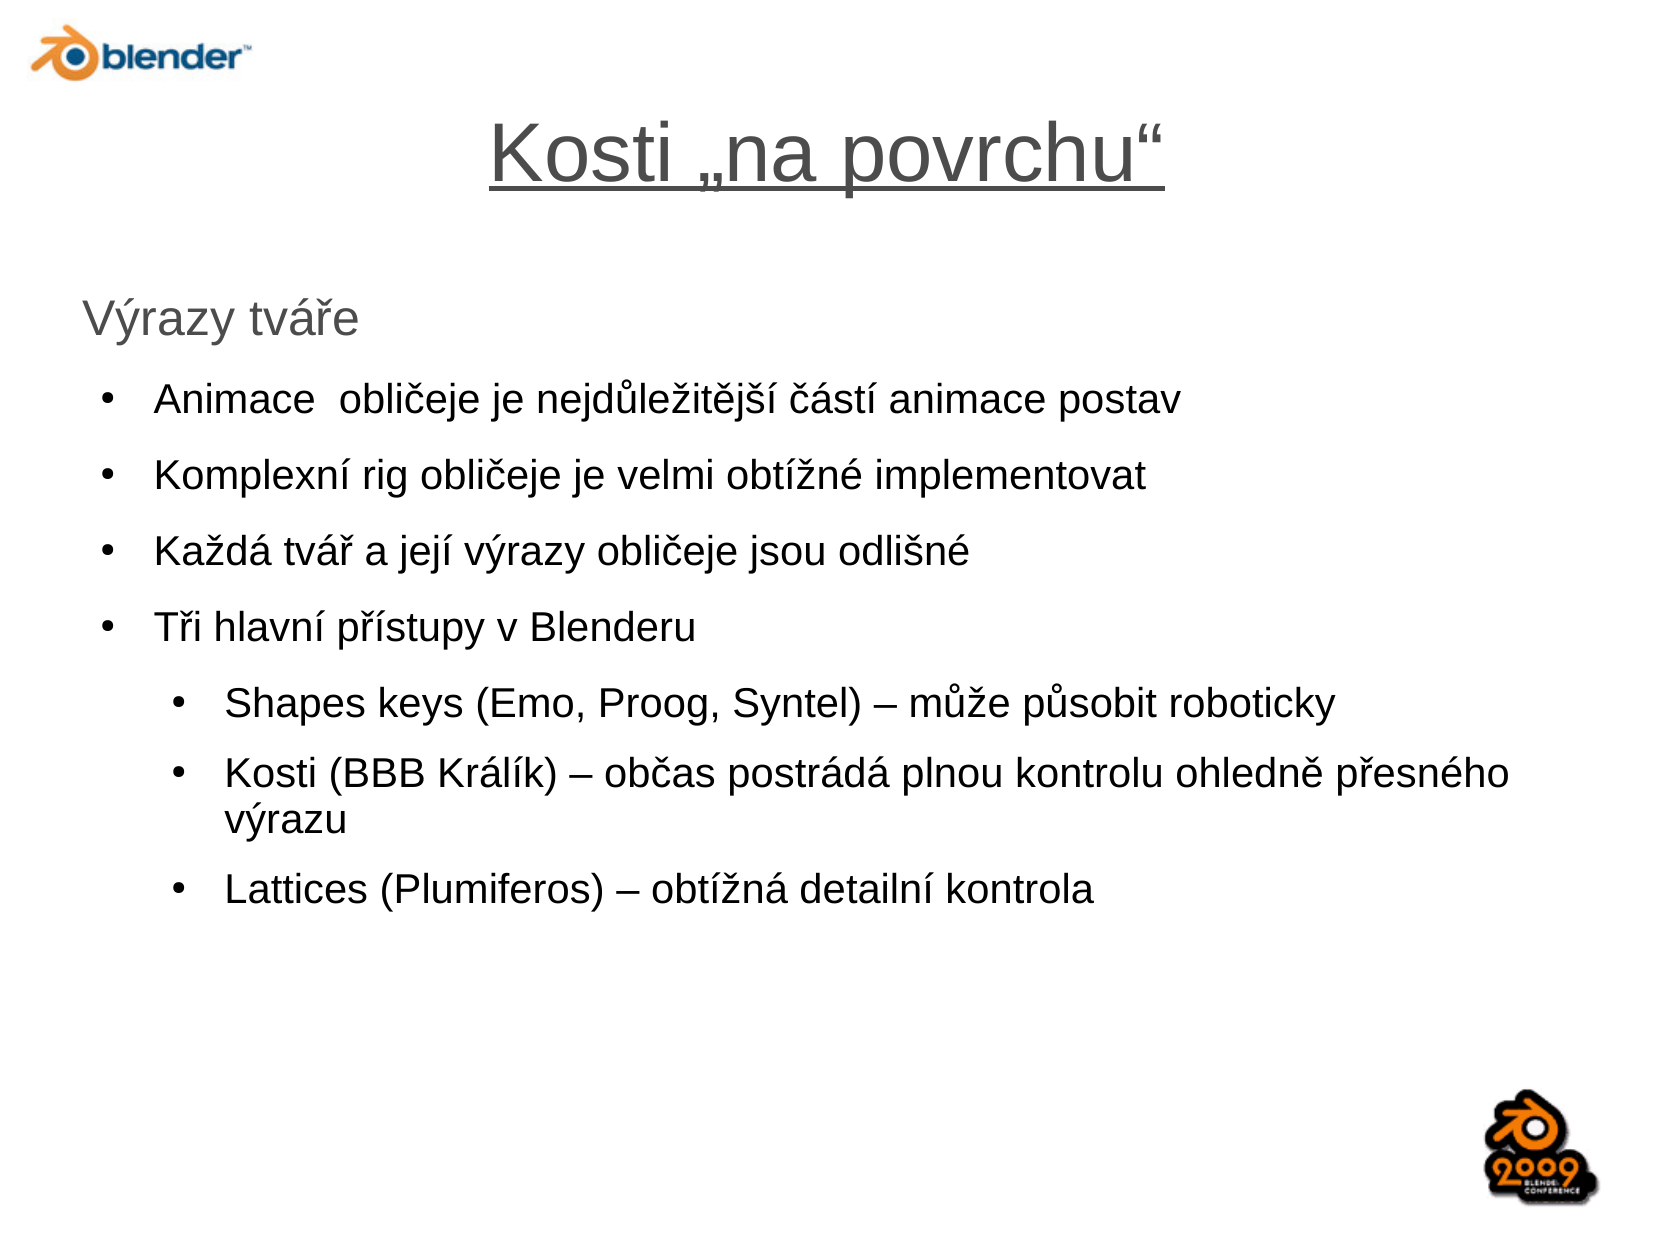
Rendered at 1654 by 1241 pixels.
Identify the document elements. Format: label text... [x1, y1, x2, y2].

title Kosti „na povrchu“ [82, 49, 1571, 257]
picture [15, 18, 266, 89]
list Výrazy tváře Animace obličeje je nejdůležitější částí animace postav Komplexní rig obličeje je velmi obtížné implementovat Každá tvář a její výrazy obličeje jsou odlišné Tři hlavní přístupy v Blenderu Shapes keys (Emo, Proog, Syntel) – může působit roboticky Kosti (BBB Králík) – občas postrádá plnou kontrolu ohledně přesného výrazu Lattices (Plumiferos) – obtížná detailní kontrola [82, 290, 1571, 1109]
picture [1476, 1085, 1602, 1211]
